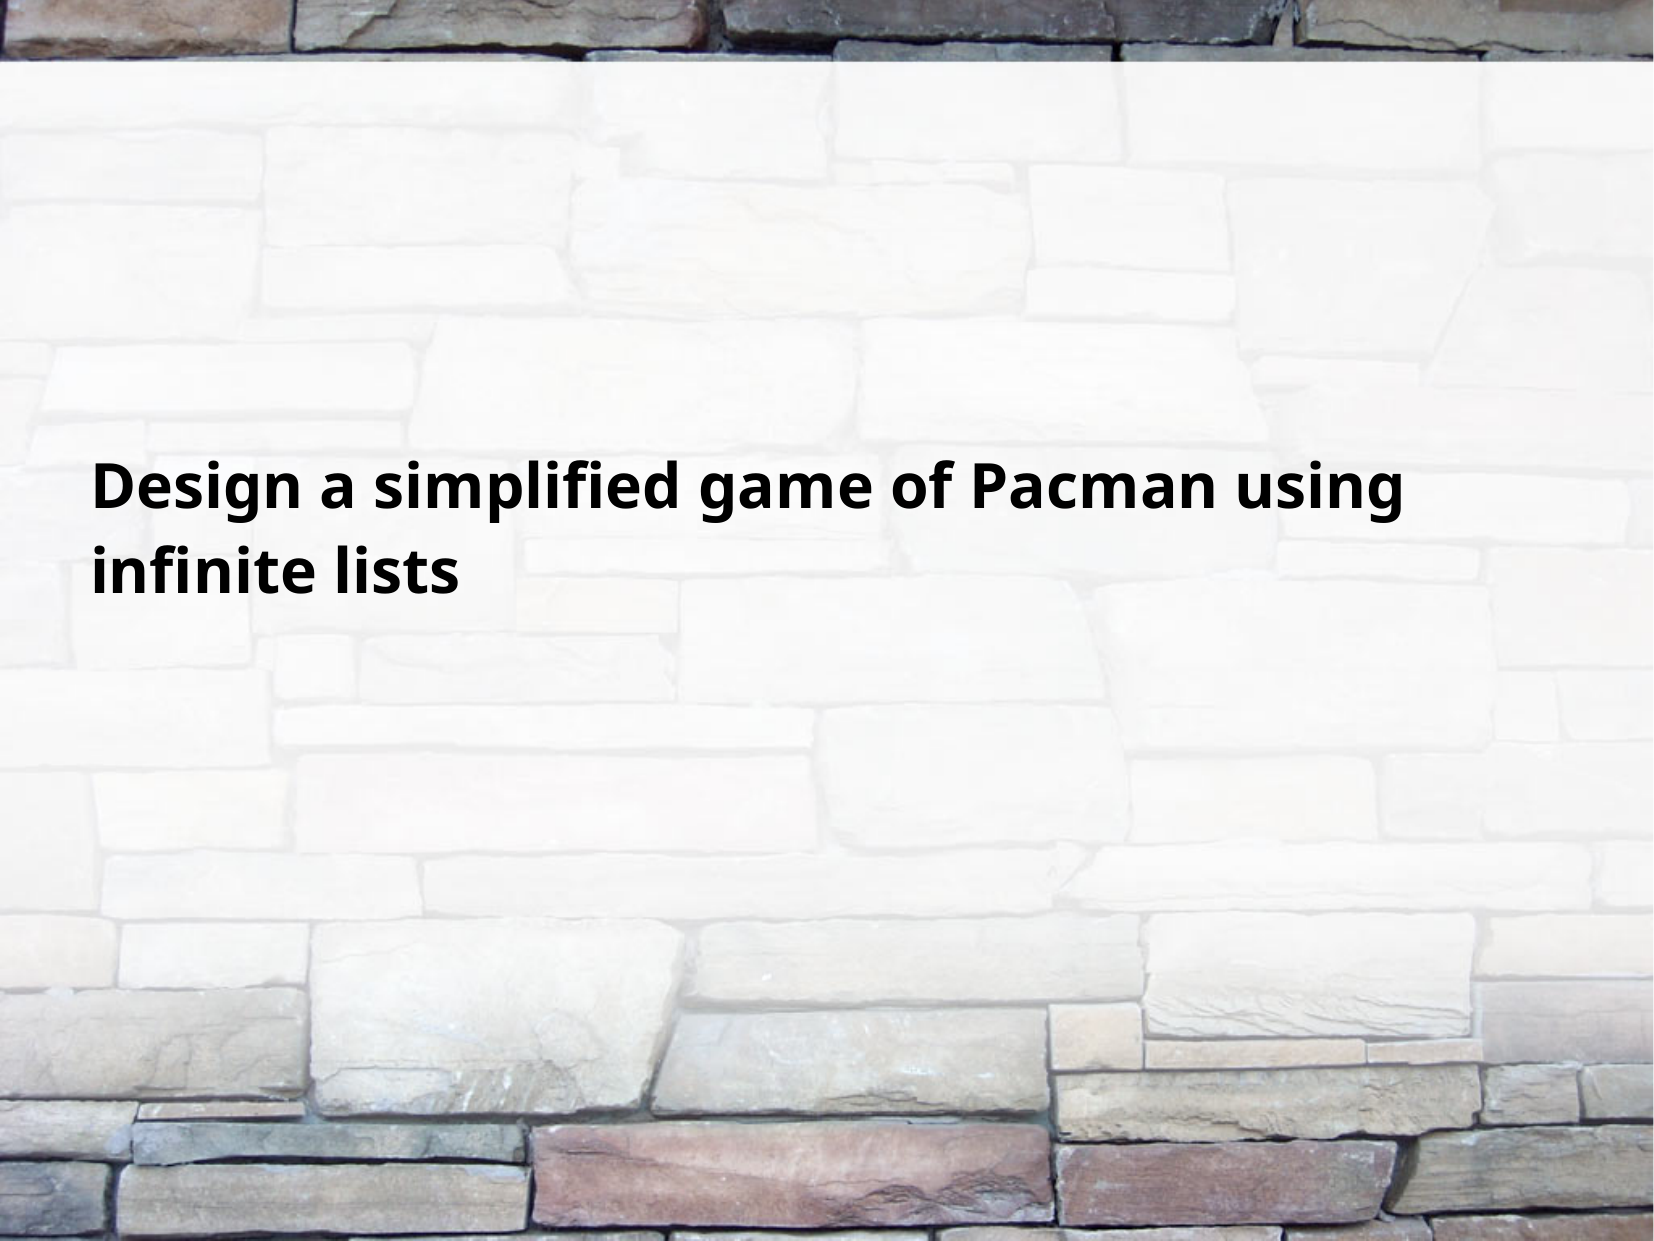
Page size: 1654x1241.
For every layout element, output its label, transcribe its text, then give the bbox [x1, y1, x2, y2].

subtitle Design a simplified game of Pacman using infinite lists [90, 45, 1571, 1066]
picture [0, 0, 1654, 1241]
